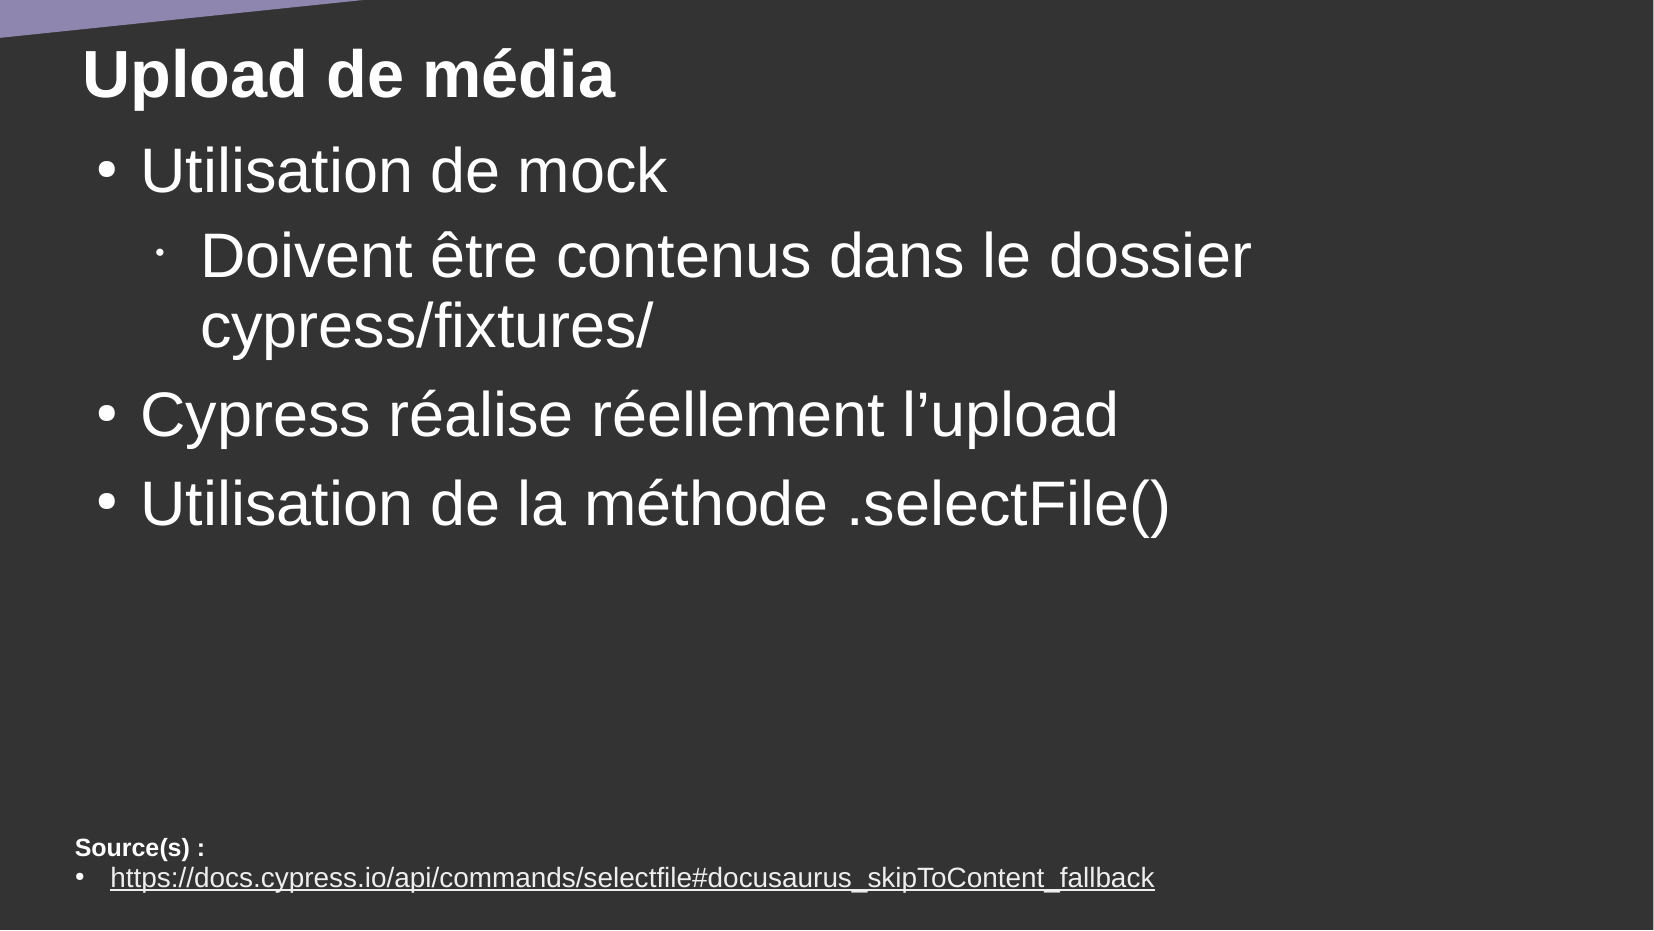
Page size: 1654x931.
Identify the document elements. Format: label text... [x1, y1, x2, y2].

text_box Source(s) : https://docs.cypress.io/api/commands/selectfile#docusaurus_skipToContent_fallback [60, 826, 1546, 901]
text_box [0, 0, 364, 38]
title Upload de média [82, 37, 1004, 119]
list Utilisation de mock Doivent être contenus dans le dossier cypress/fixtures/ Cypress réalise réellement l’upload Utilisation de la méthode .selectFile() [80, 135, 1583, 544]
